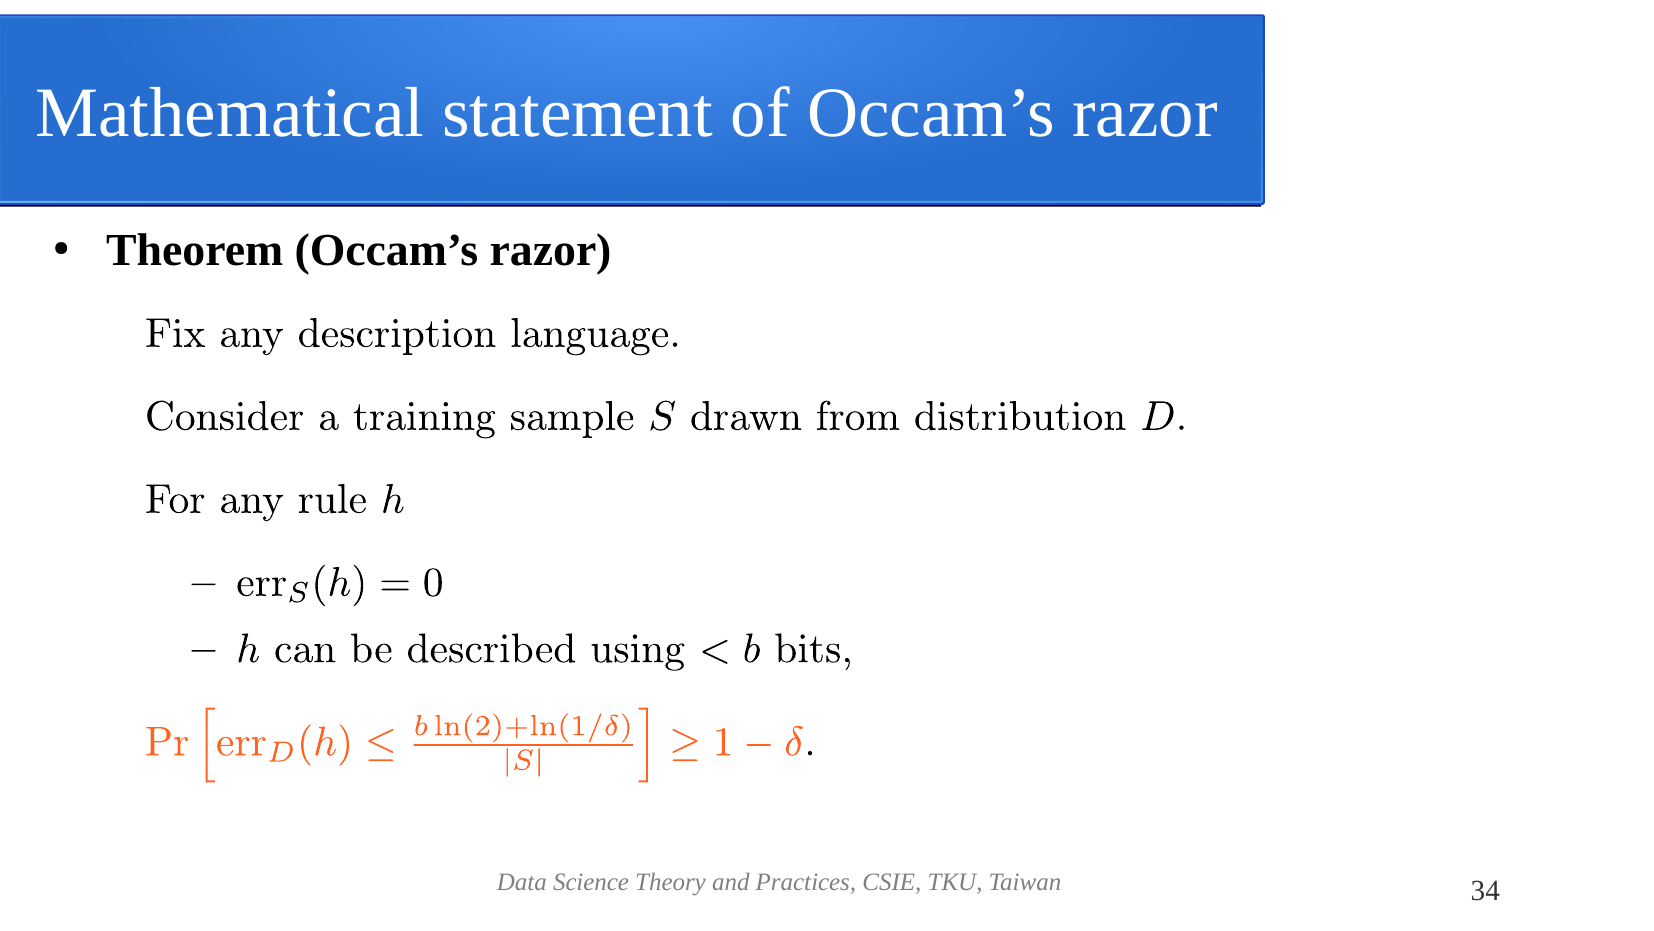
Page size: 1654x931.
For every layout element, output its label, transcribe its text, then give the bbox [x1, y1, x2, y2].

picture [103, 318, 1184, 783]
title Mathematical statement of Occam’s razor [35, 29, 1252, 196]
list Theorem (Occam’s razor) [35, 224, 1524, 319]
